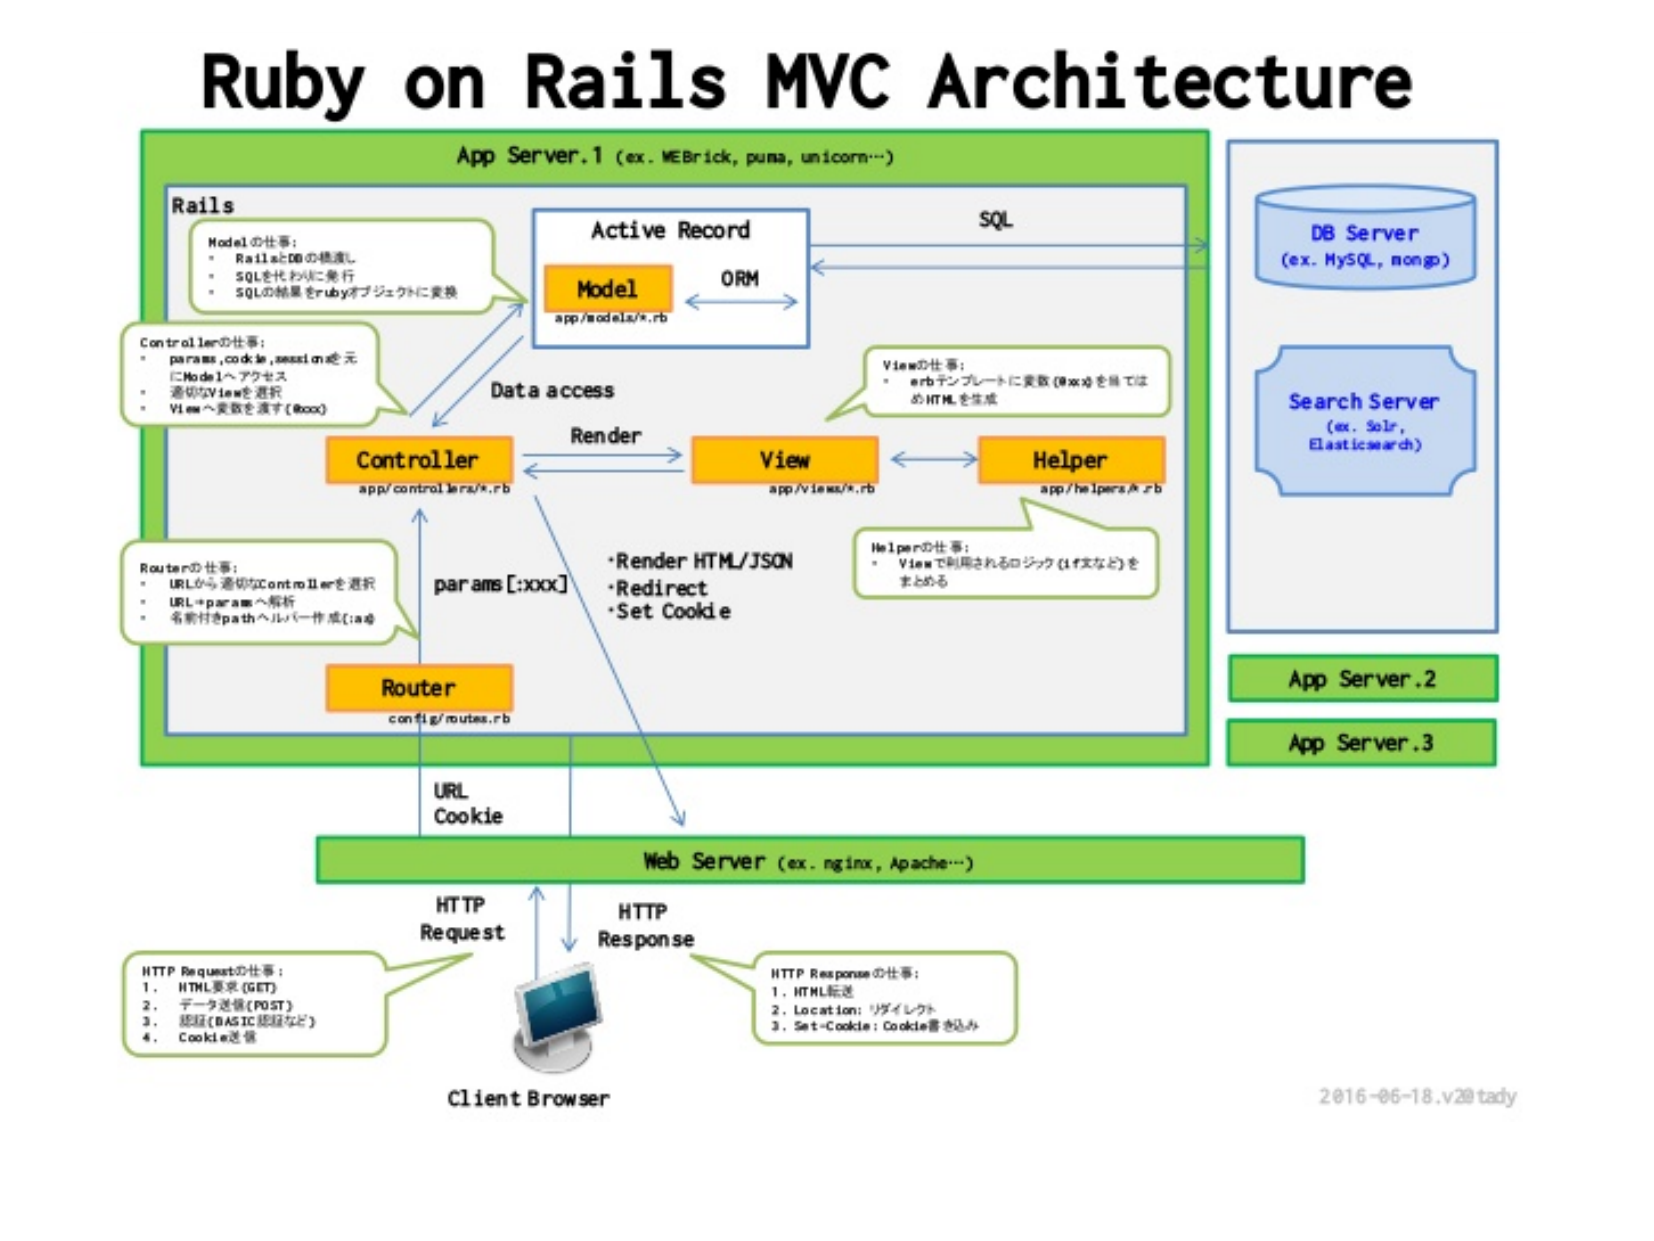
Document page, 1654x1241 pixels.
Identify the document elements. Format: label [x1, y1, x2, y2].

picture [82, 31, 1536, 1123]
